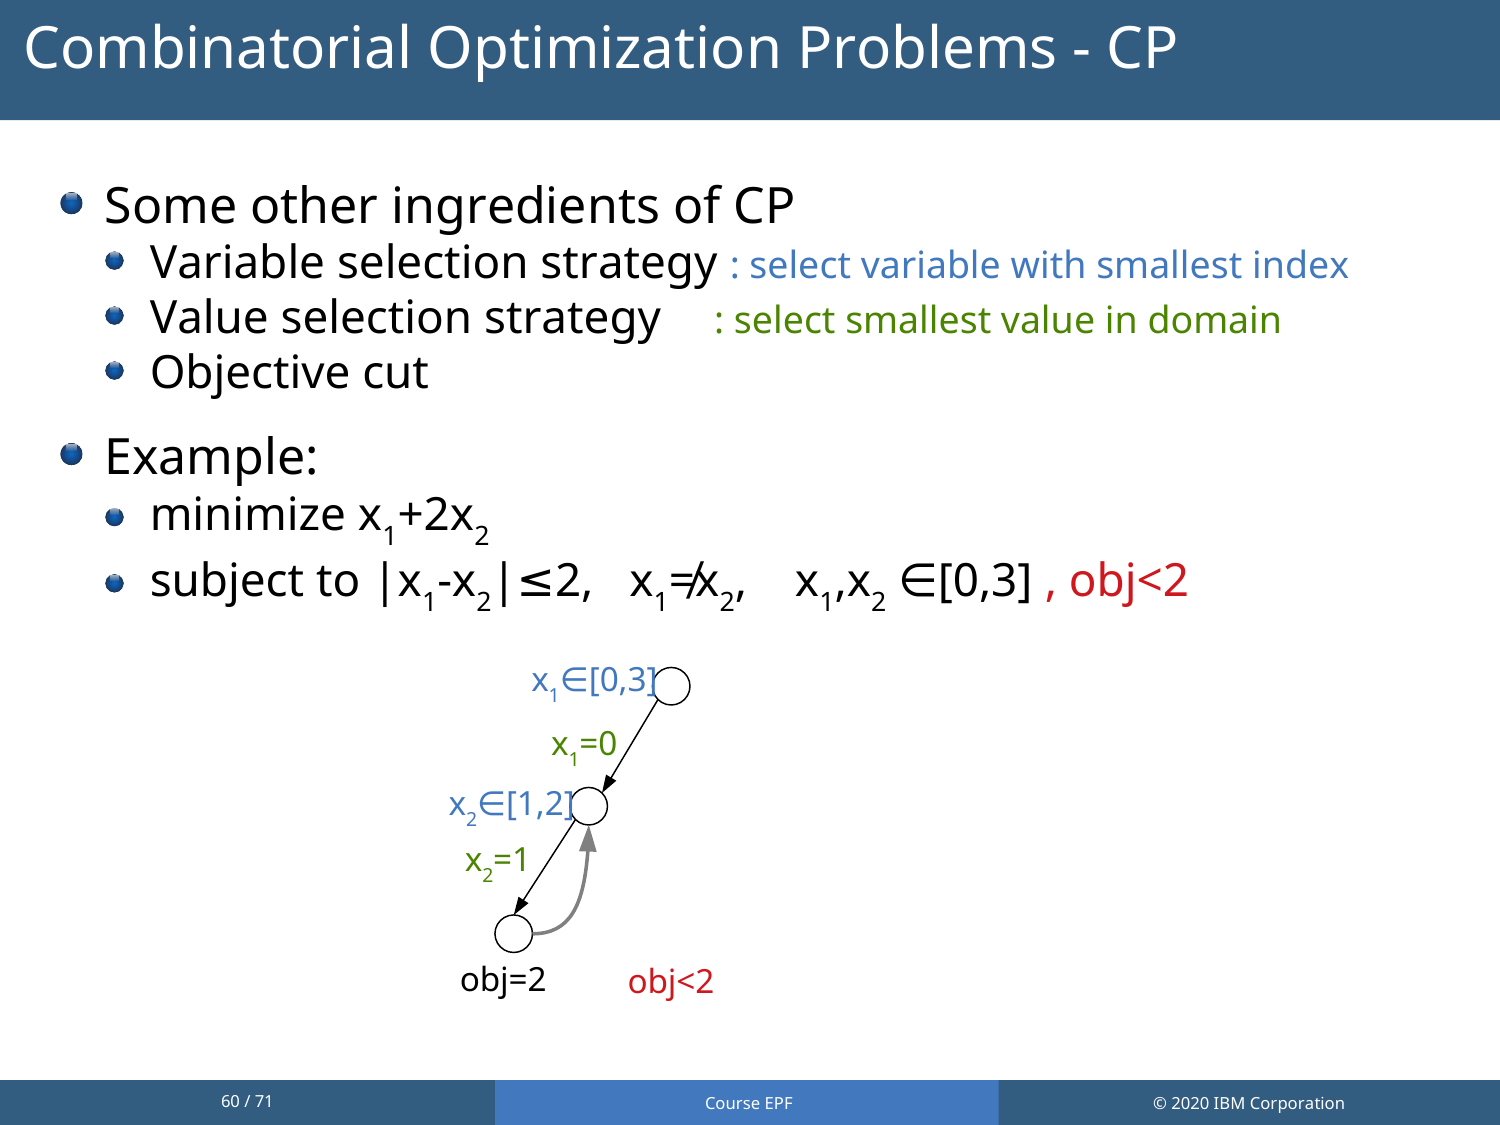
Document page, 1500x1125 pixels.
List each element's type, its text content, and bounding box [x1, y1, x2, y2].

title Combinatorial Optimization Problems - CP [0, 0, 1500, 121]
text_box x1∈[0,3] [516, 650, 712, 714]
text_box [494, 915, 533, 950]
text_box x2=1 [450, 831, 558, 901]
list Some other ingredients of CP Variable selection strategy : select variable with smallest index Value selection strategy : select smallest value in domain Objective cut Example: minimize x1+2x2 subject to |x1-x2|≤2, x1≠x2, x1,x2 ∈[0,3] , obj<2 [45, 165, 1441, 1036]
text_box obj=2 [445, 950, 590, 1006]
text_box x1=0 [536, 715, 644, 785]
text_box x2∈[1,2] [433, 774, 629, 838]
text_box obj<2 [612, 952, 758, 1008]
